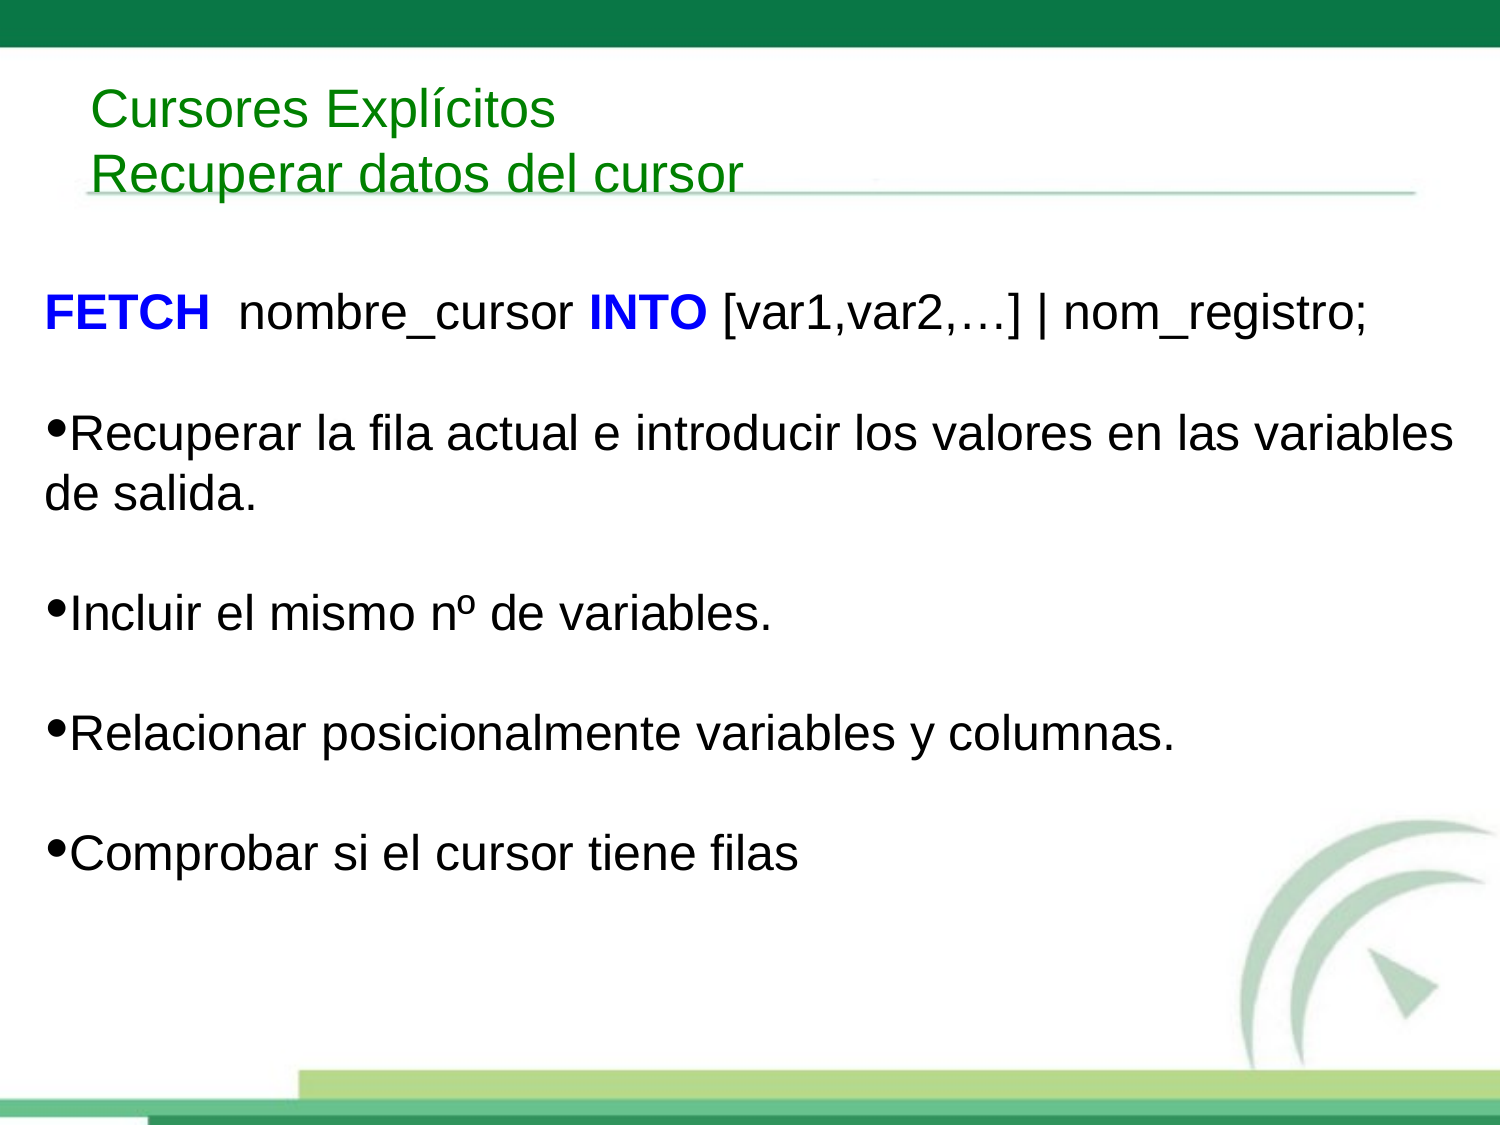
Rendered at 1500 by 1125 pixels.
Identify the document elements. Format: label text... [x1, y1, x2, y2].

text_box FETCH nombre_cursor INTO [var1,var2,…] | nom_registro; Recuperar la fila actual e introducir los valores en las variables de salida. Incluir el mismo nº de variables. Relacionar posicionalmente variables y columnas. Comprobar si el cursor tiene filas [29, 272, 1477, 888]
title Cursores Explícitos Recuperar datos del cursor [75, 45, 1426, 233]
picture [0, 0, 1500, 1125]
